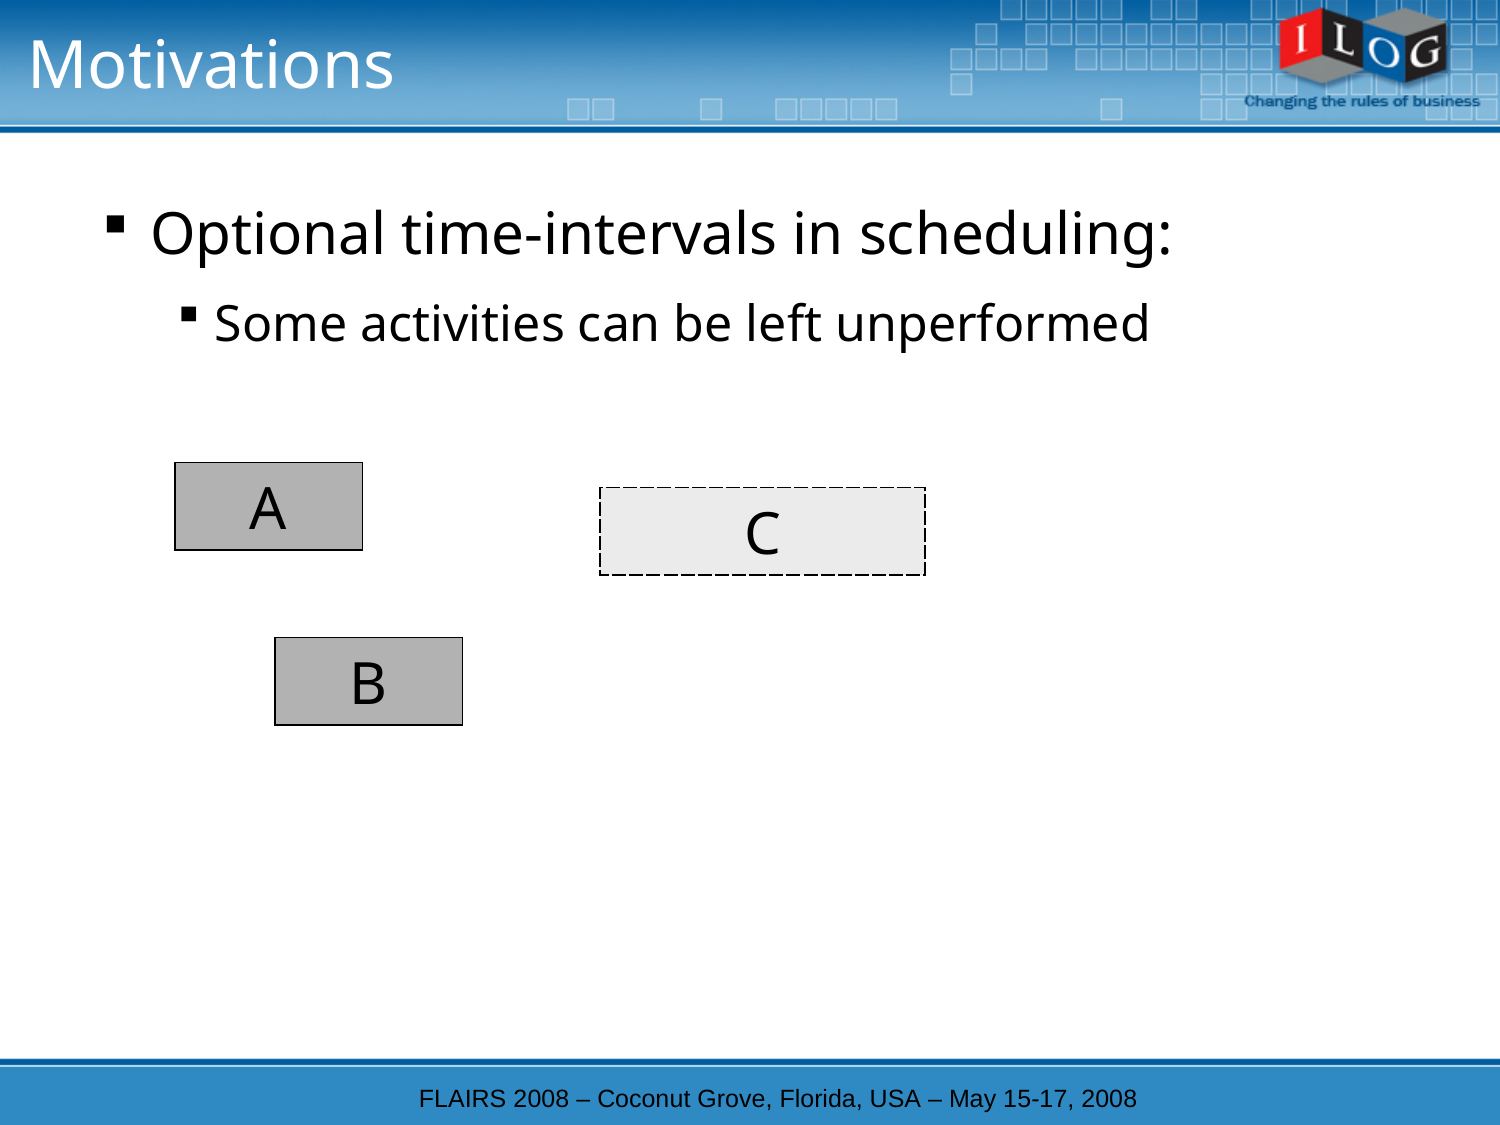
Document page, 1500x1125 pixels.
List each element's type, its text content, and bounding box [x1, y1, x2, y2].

text_box C [599, 487, 925, 576]
text_box A [174, 462, 363, 550]
title Motivations [12, 0, 1300, 144]
text_box B [274, 637, 463, 726]
list Optional time-intervals in scheduling: Some activities can be left unperformed [87, 174, 1413, 1000]
picture [0, 0, 1500, 1125]
